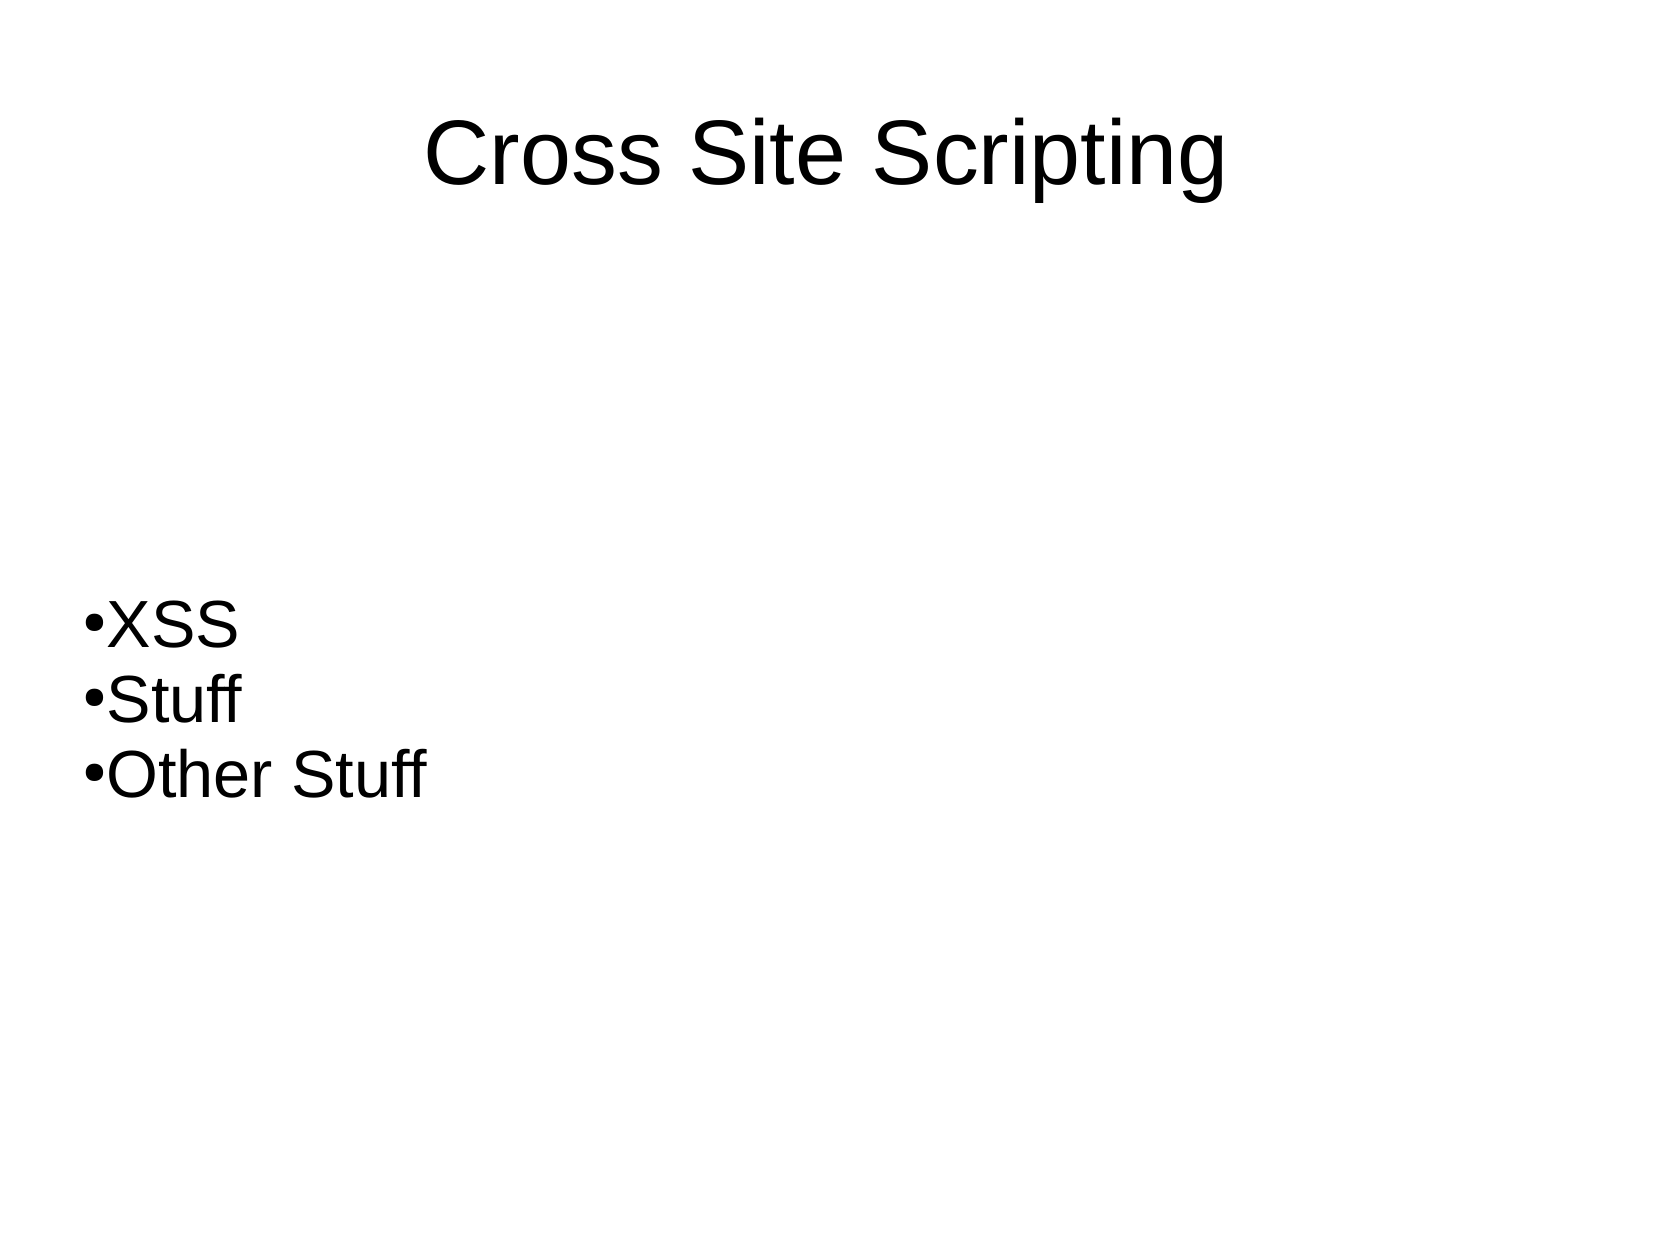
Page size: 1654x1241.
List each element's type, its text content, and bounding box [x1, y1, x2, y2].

subtitle XSS Stuff Other Stuff [82, 290, 1571, 1109]
title Cross Site Scripting [82, 49, 1571, 257]
